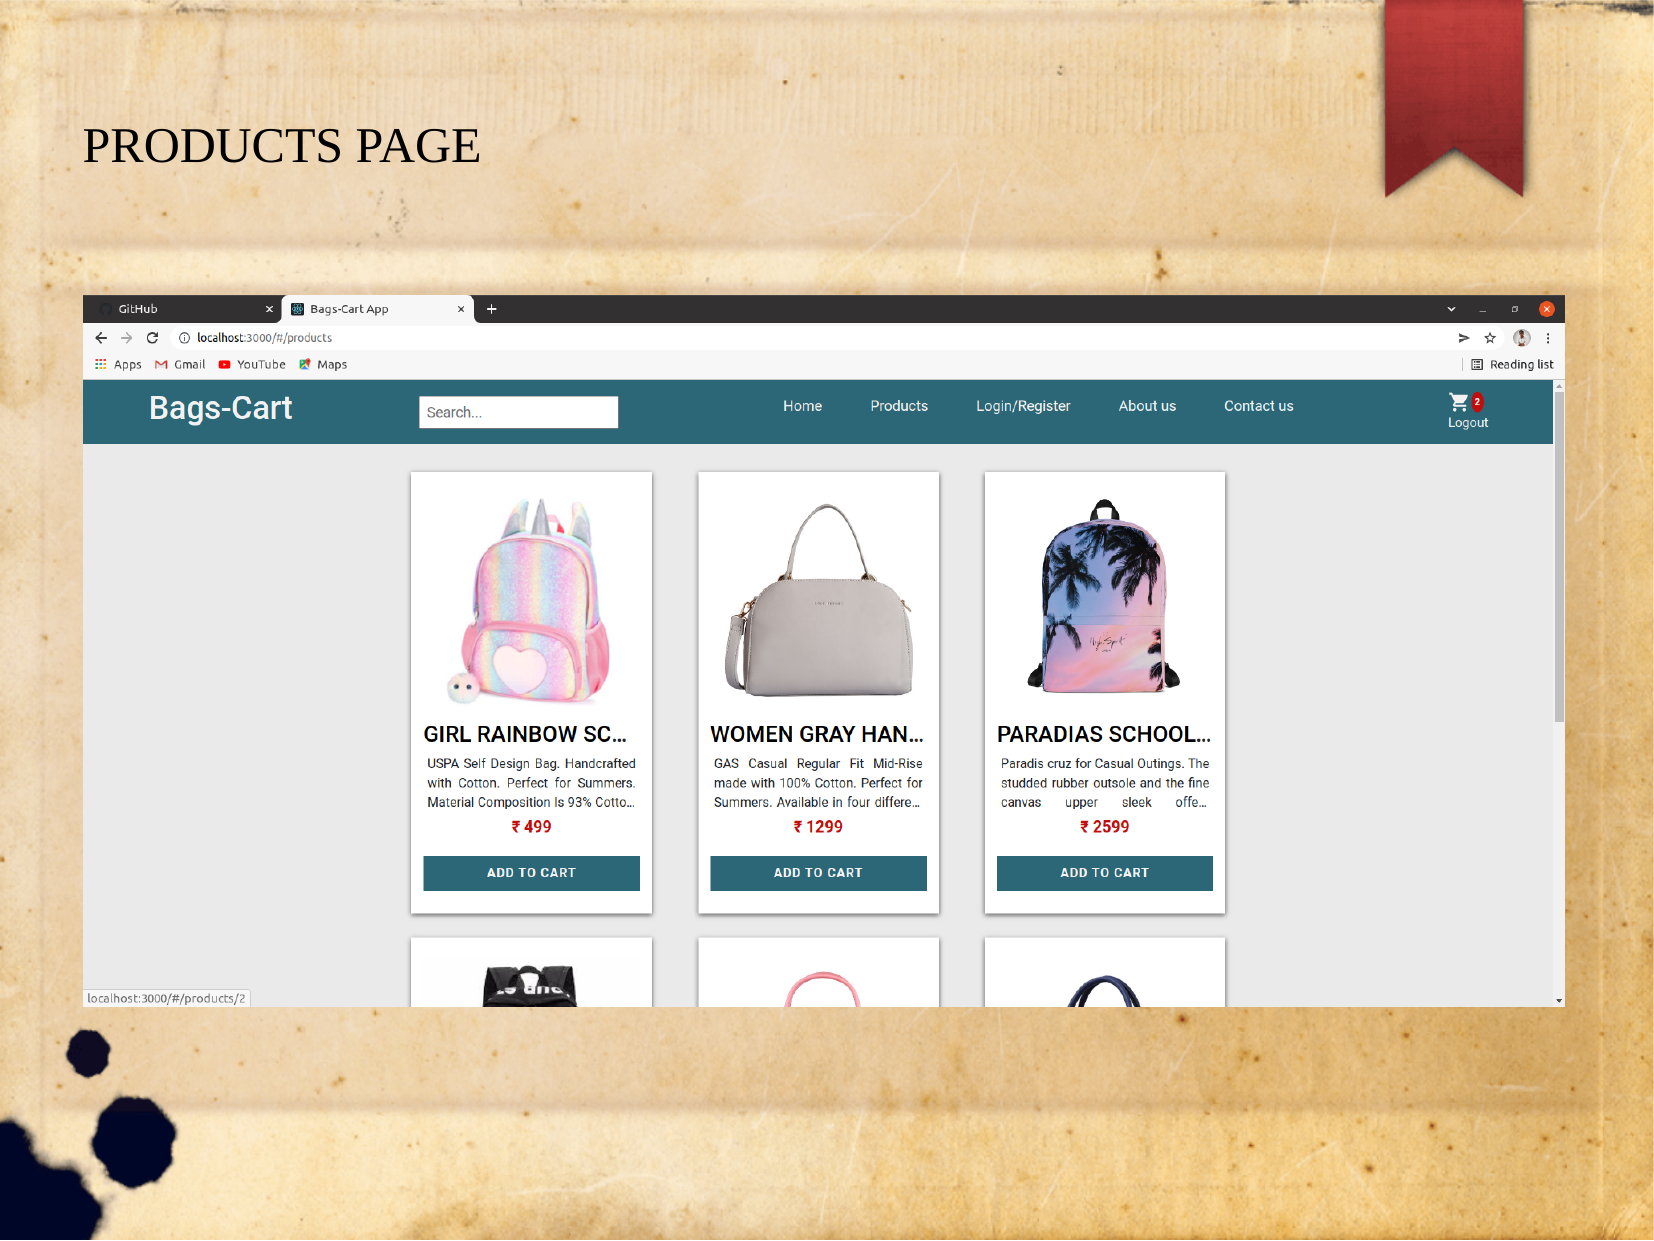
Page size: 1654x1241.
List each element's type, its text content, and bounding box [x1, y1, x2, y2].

picture [0, 0, 1654, 1240]
text_box PRODUCTS PAGE [82, 49, 1347, 237]
